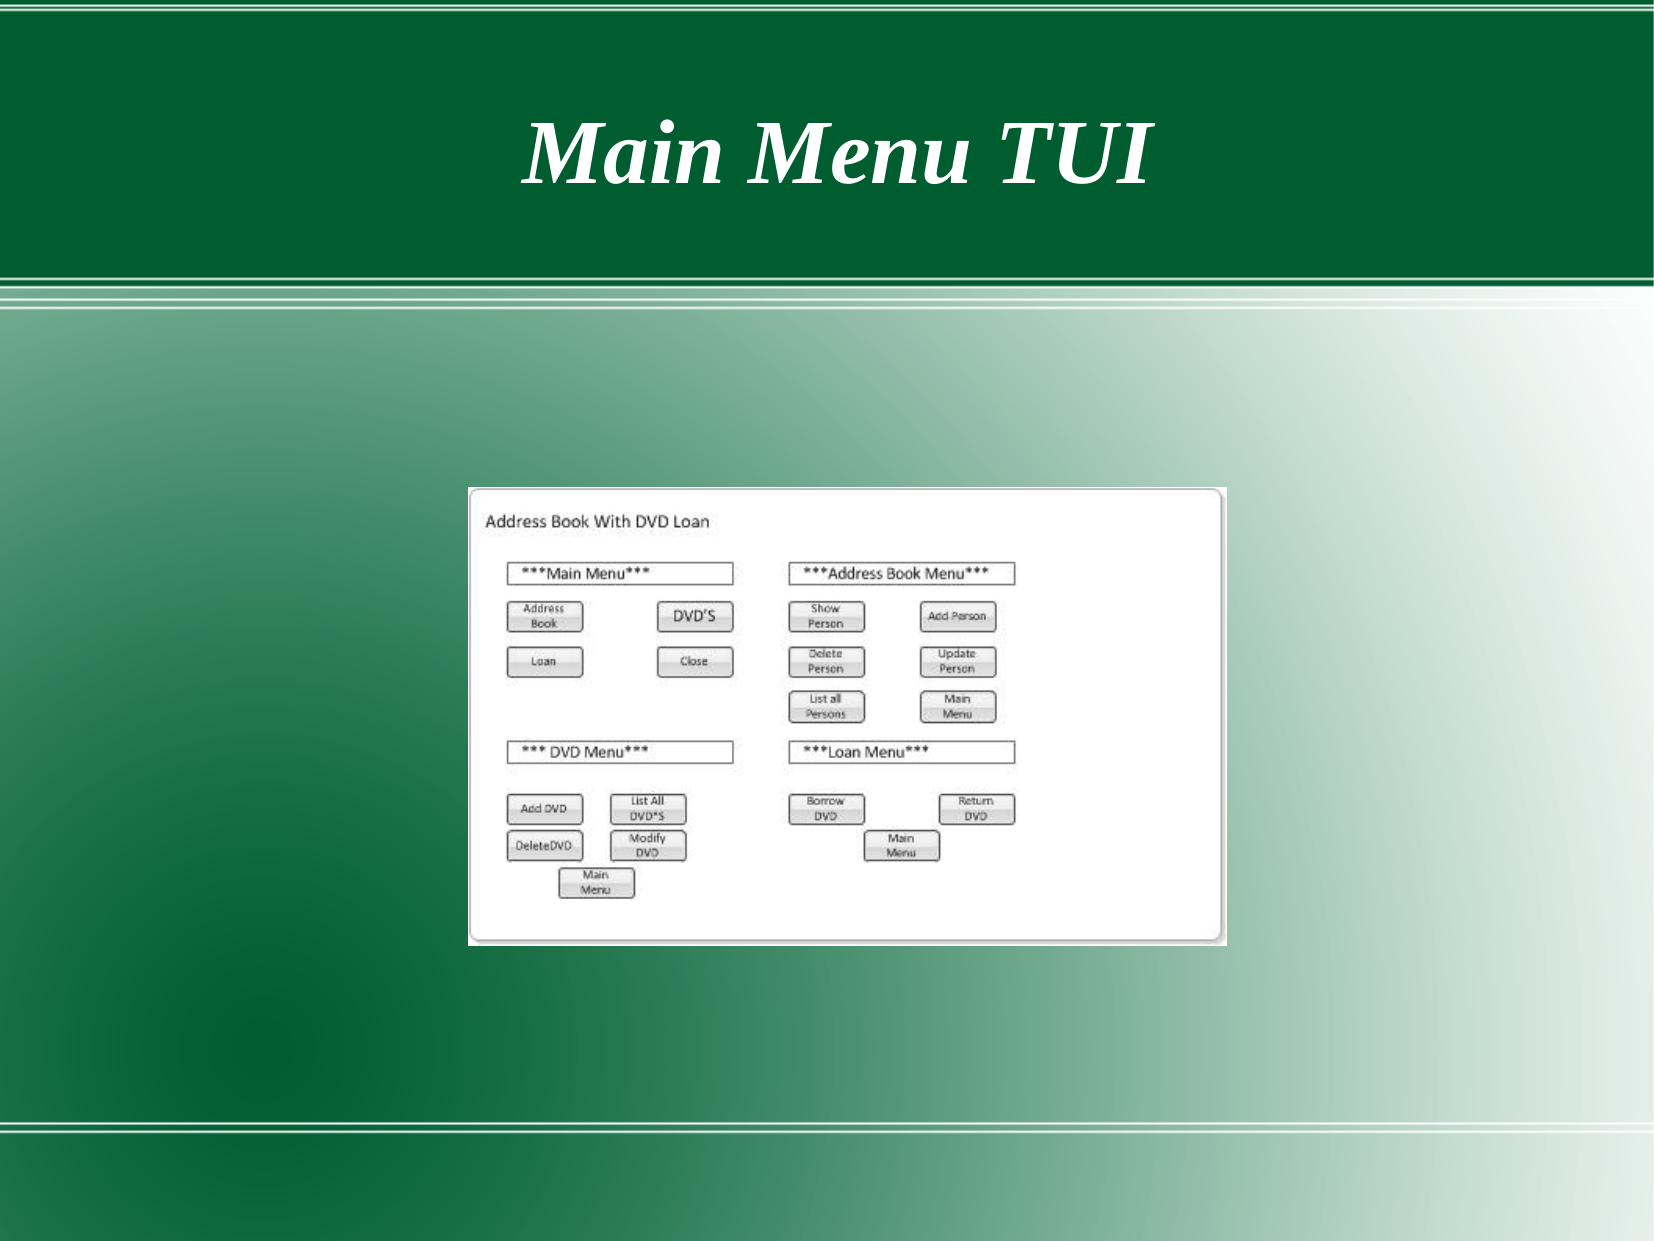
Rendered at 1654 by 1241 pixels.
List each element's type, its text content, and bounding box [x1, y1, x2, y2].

picture [0, 0, 1654, 1241]
title Main Menu TUI [82, 49, 1571, 257]
